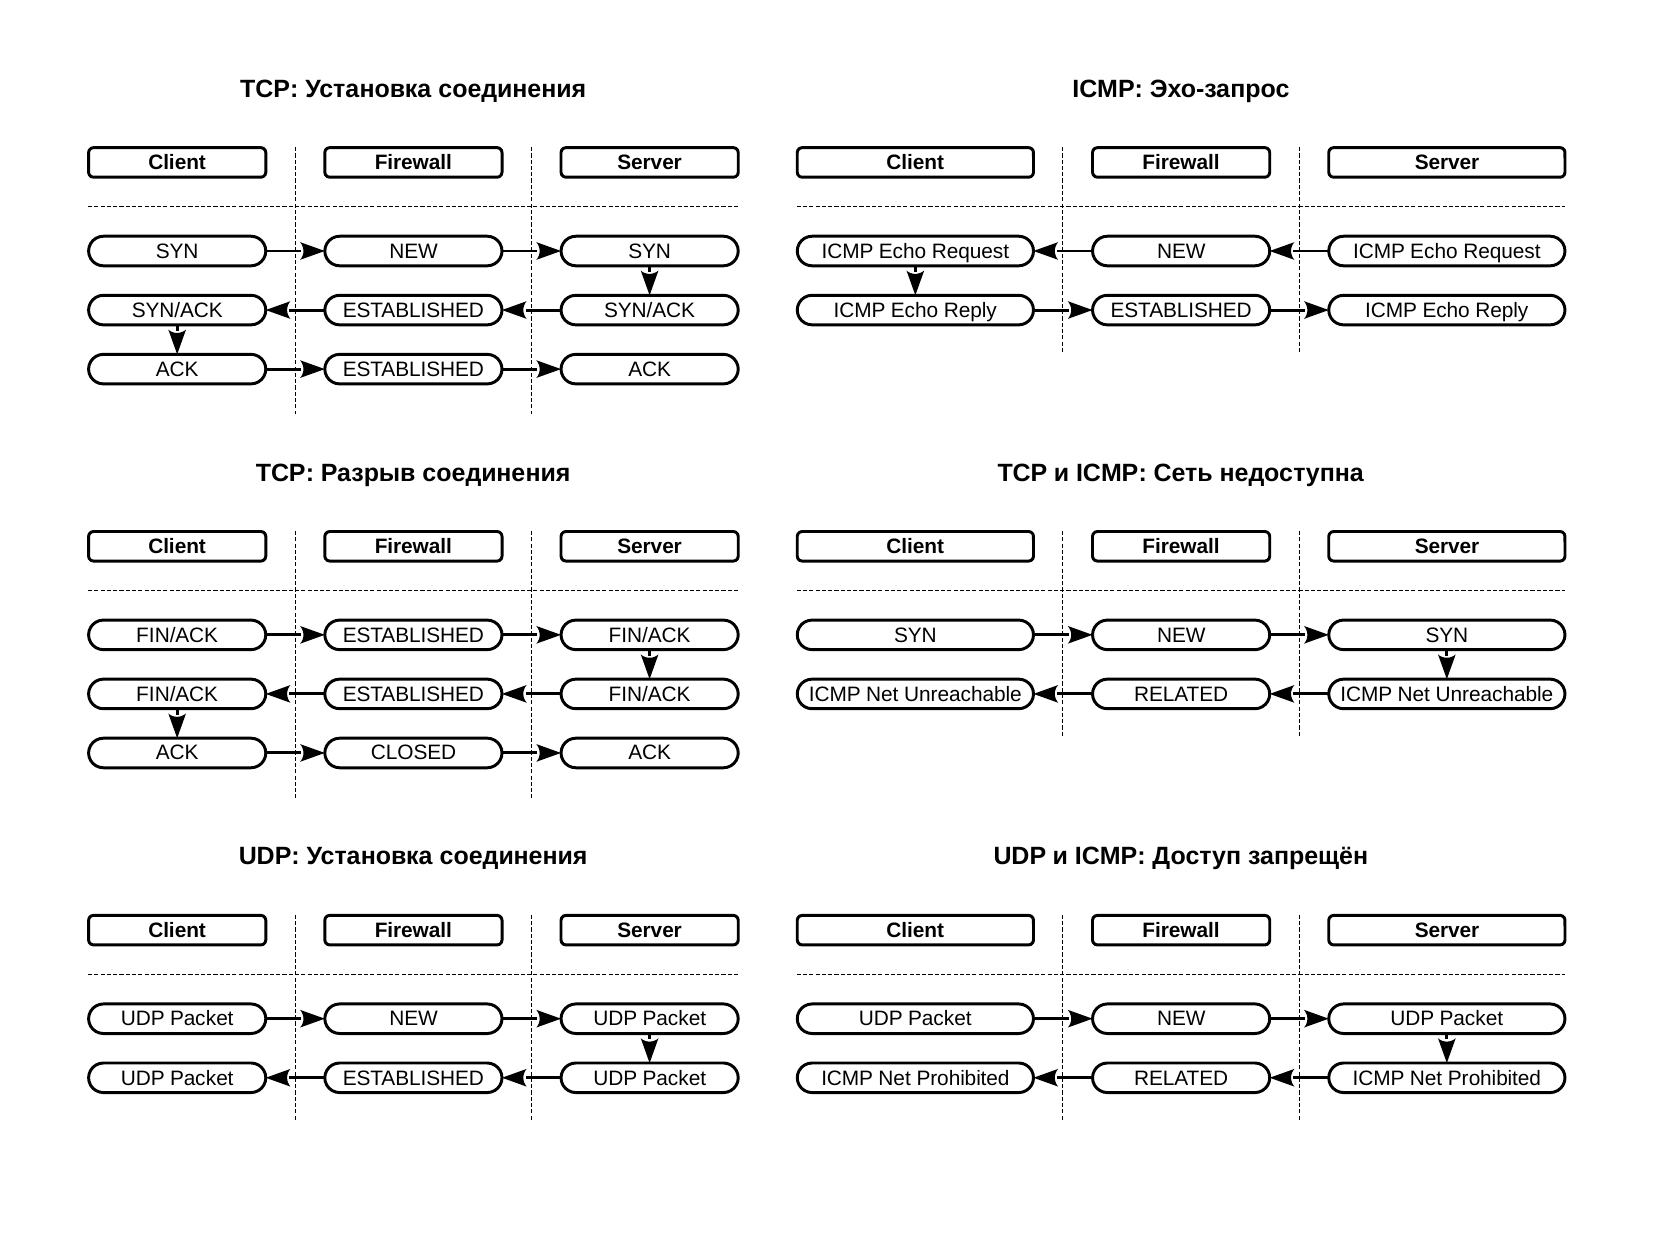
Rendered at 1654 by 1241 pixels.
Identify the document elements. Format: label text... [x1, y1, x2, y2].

text_box Server [561, 147, 739, 178]
text_box ACK [561, 354, 739, 384]
text_box Client [797, 915, 1034, 945]
text_box FIN/ACK [88, 679, 266, 709]
text_box Server [561, 915, 739, 945]
text_box Client [88, 915, 266, 945]
text_box UDP Packet [88, 1003, 266, 1034]
text_box Client [88, 147, 266, 178]
text_box ICMP: Эхо-запрос [915, 59, 1447, 119]
text_box TCP и ICMP: Сеть недоступна [915, 442, 1447, 502]
text_box UDP Packet [797, 1003, 1034, 1034]
text_box FIN/ACK [561, 679, 739, 709]
text_box ICMP Echo Reply [1328, 295, 1566, 325]
text_box UDP: Установка соединения [147, 826, 680, 886]
text_box ICMP Echo Request [797, 236, 1034, 266]
text_box NEW [324, 1003, 502, 1034]
text_box NEW [1092, 236, 1270, 266]
text_box SYN/ACK [561, 295, 739, 325]
text_box NEW [1092, 1003, 1270, 1034]
text_box TCP: Разрыв соединения [147, 442, 680, 502]
text_box ESTABLISHED [1092, 295, 1270, 325]
text_box UDP Packet [561, 1003, 739, 1034]
text_box ESTABLISHED [324, 354, 502, 384]
text_box SYN [1328, 620, 1566, 650]
text_box UDP Packet [561, 1062, 739, 1093]
text_box Server [1328, 531, 1566, 562]
text_box ICMP Echo Reply [797, 295, 1034, 325]
text_box ICMP Net Prohibited [797, 1062, 1034, 1093]
text_box ACK [88, 738, 266, 768]
text_box ESTABLISHED [324, 620, 502, 650]
text_box Firewall [1092, 147, 1270, 178]
text_box NEW [324, 236, 502, 266]
text_box Firewall [324, 147, 503, 178]
text_box Firewall [324, 531, 503, 562]
text_box ESTABLISHED [324, 679, 502, 709]
text_box ACK [88, 354, 266, 384]
text_box RELATED [1092, 1062, 1270, 1093]
text_box ICMP Net Prohibited [1328, 1062, 1566, 1093]
text_box ICMP Echo Request [1328, 236, 1566, 266]
text_box Client [797, 531, 1034, 562]
text_box FIN/ACK [561, 620, 739, 650]
text_box Server [1328, 147, 1566, 178]
text_box ESTABLISHED [324, 295, 502, 325]
text_box CLOSED [324, 738, 503, 768]
text_box UDP Packet [88, 1062, 266, 1093]
text_box ACK [561, 738, 739, 768]
text_box NEW [1092, 620, 1270, 650]
text_box UDP Packet [1328, 1003, 1566, 1034]
text_box ESTABLISHED [324, 1062, 502, 1093]
text_box SYN [561, 236, 739, 266]
text_box Server [1328, 915, 1566, 945]
text_box Firewall [1092, 531, 1270, 562]
text_box Firewall [1092, 915, 1270, 945]
text_box Server [561, 531, 739, 562]
text_box SYN [88, 236, 266, 266]
text_box Client [88, 531, 266, 562]
text_box UDP и ICMP: Доступ запрещён [915, 826, 1447, 886]
text_box SYN [797, 620, 1034, 650]
text_box Client [797, 147, 1034, 178]
text_box RELATED [1092, 679, 1270, 709]
text_box Firewall [324, 915, 503, 945]
text_box ICMP Net Unreachable [797, 679, 1034, 709]
text_box ICMP Net Unreachable [1328, 679, 1566, 709]
text_box FIN/ACK [88, 620, 266, 650]
text_box TCP: Установка соединения [147, 59, 680, 119]
text_box SYN/ACK [88, 295, 266, 325]
